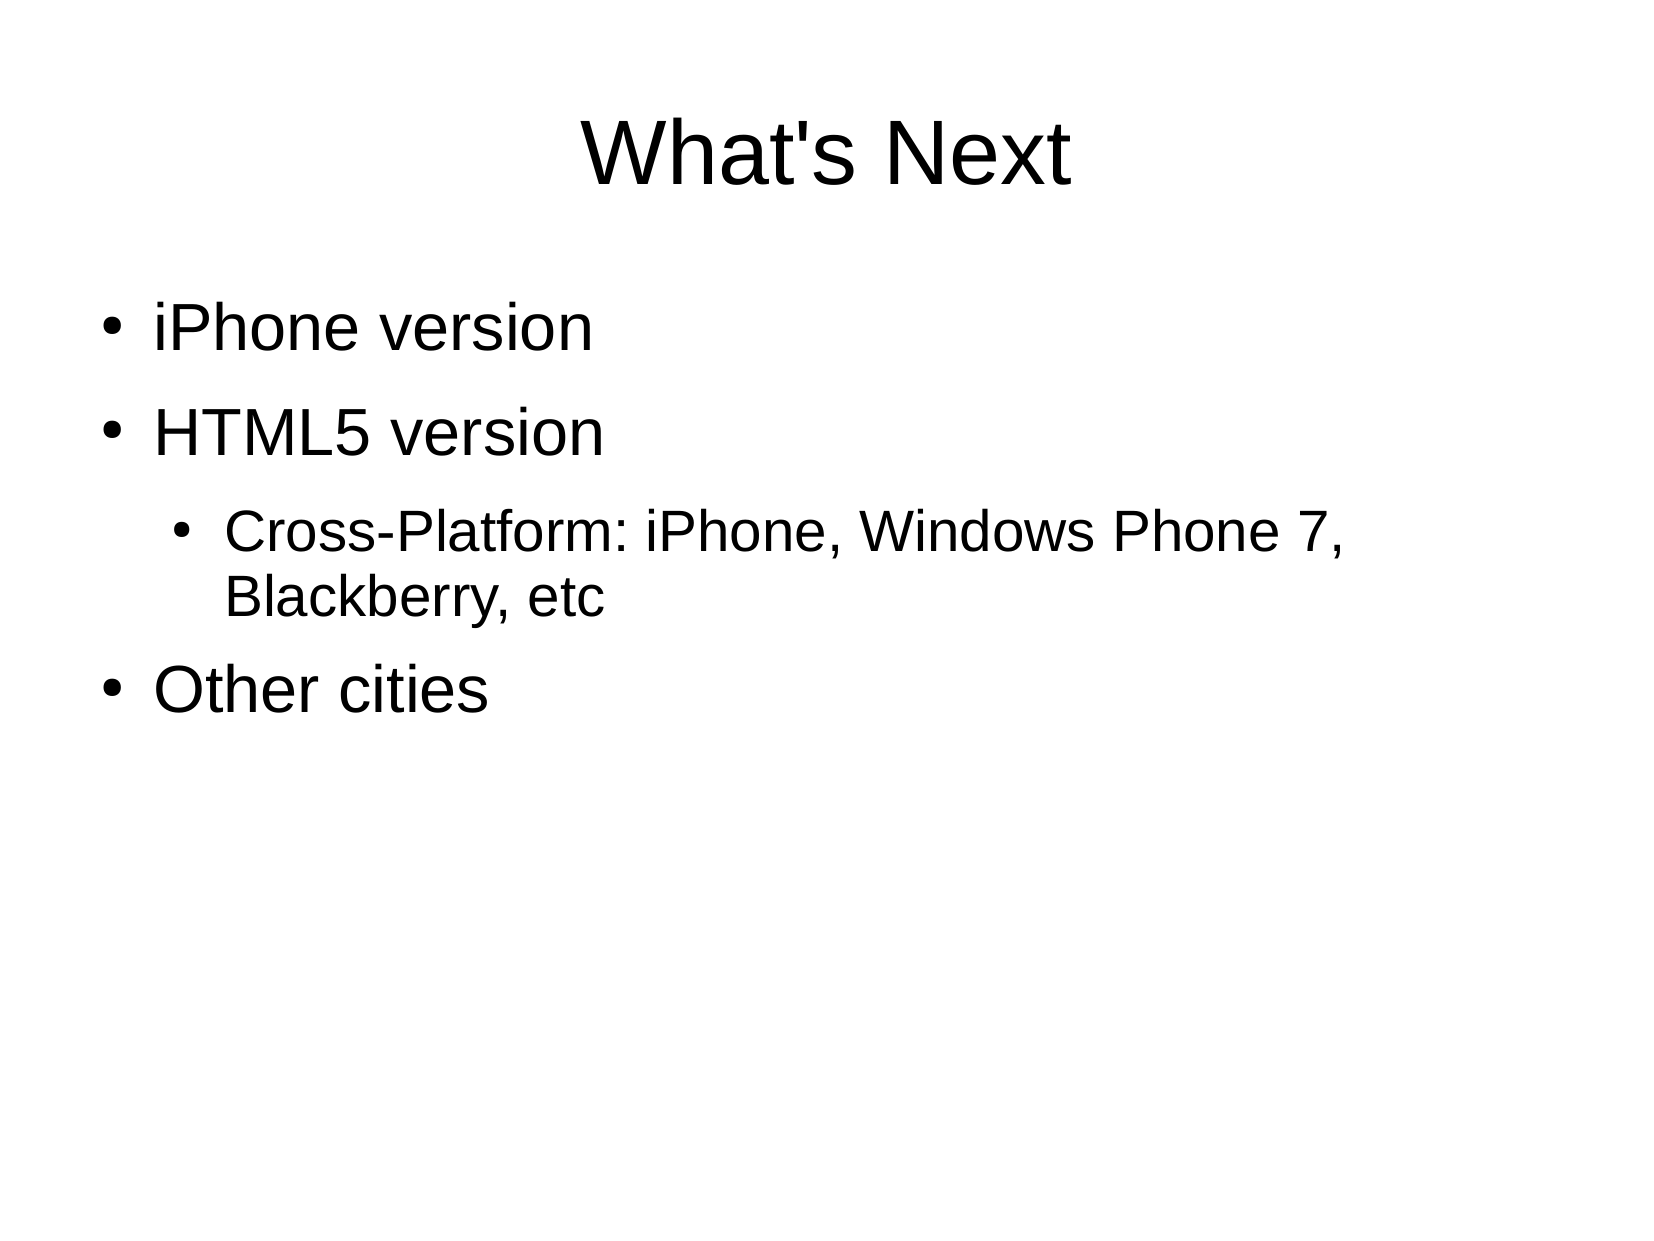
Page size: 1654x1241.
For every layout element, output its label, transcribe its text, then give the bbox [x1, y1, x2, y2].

title What's Next [82, 56, 1571, 250]
list iPhone version HTML5 version Cross-Platform: iPhone, Windows Phone 7, Blackberry, etc Other cities [82, 290, 1571, 1109]
